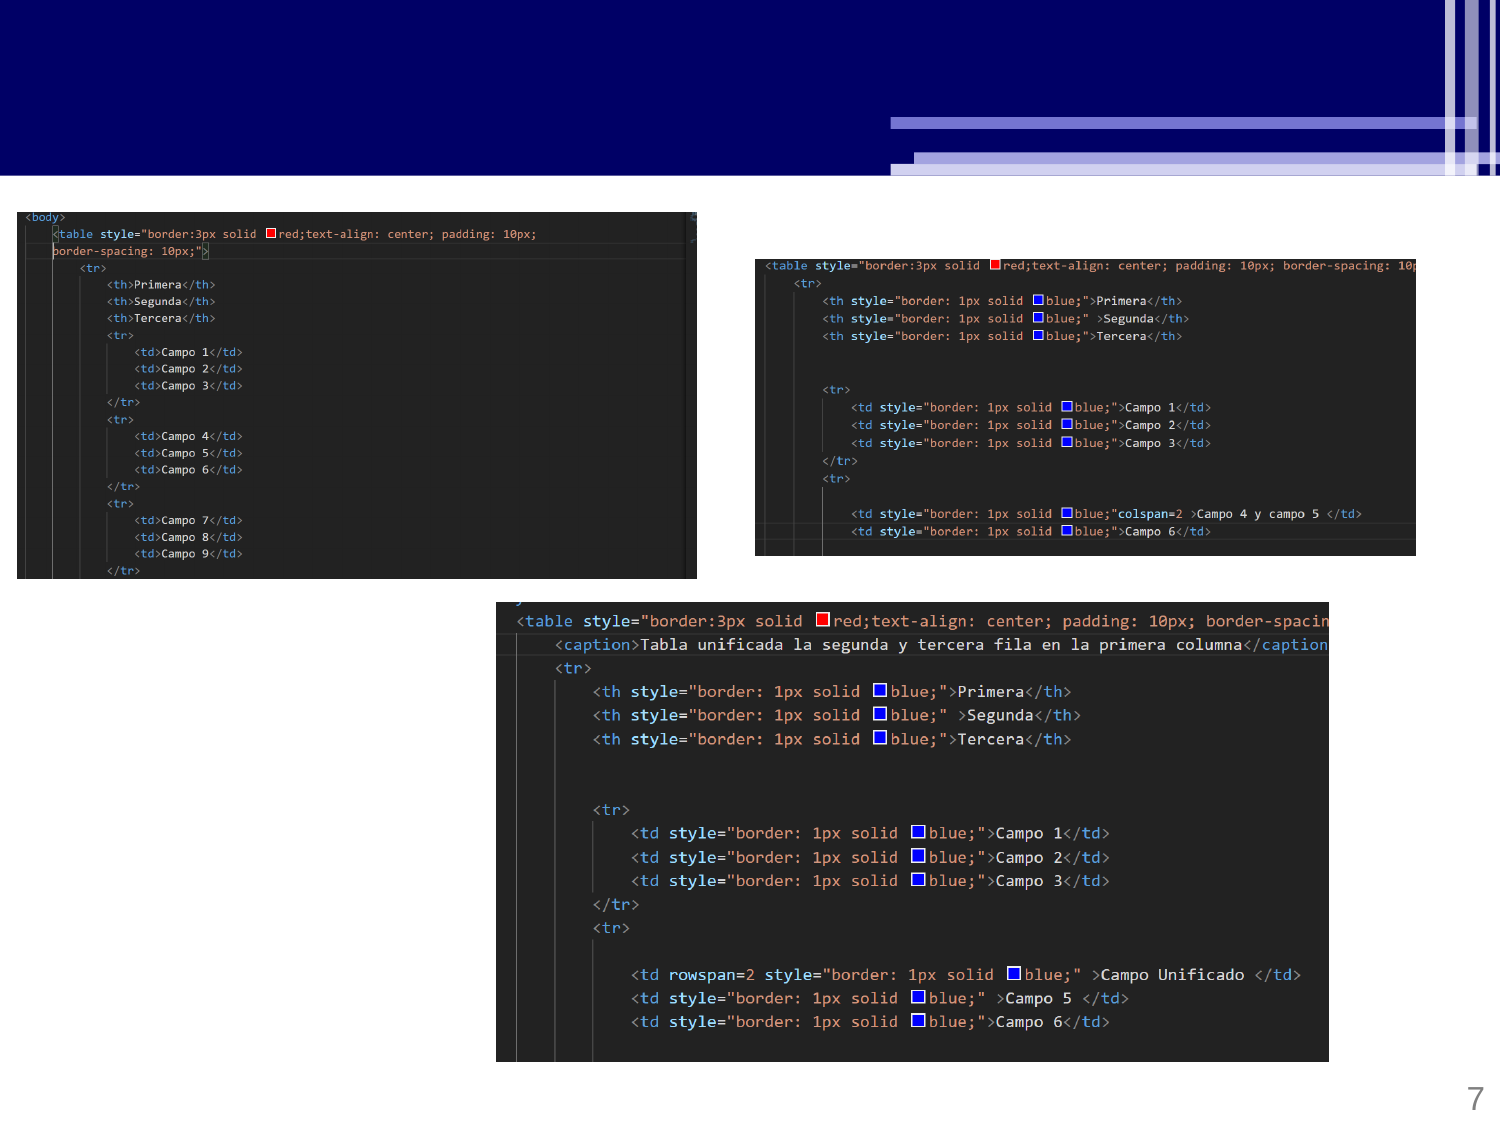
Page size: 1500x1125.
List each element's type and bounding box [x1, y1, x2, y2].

picture [496, 602, 1329, 1062]
picture [17, 212, 697, 579]
picture [755, 259, 1416, 556]
